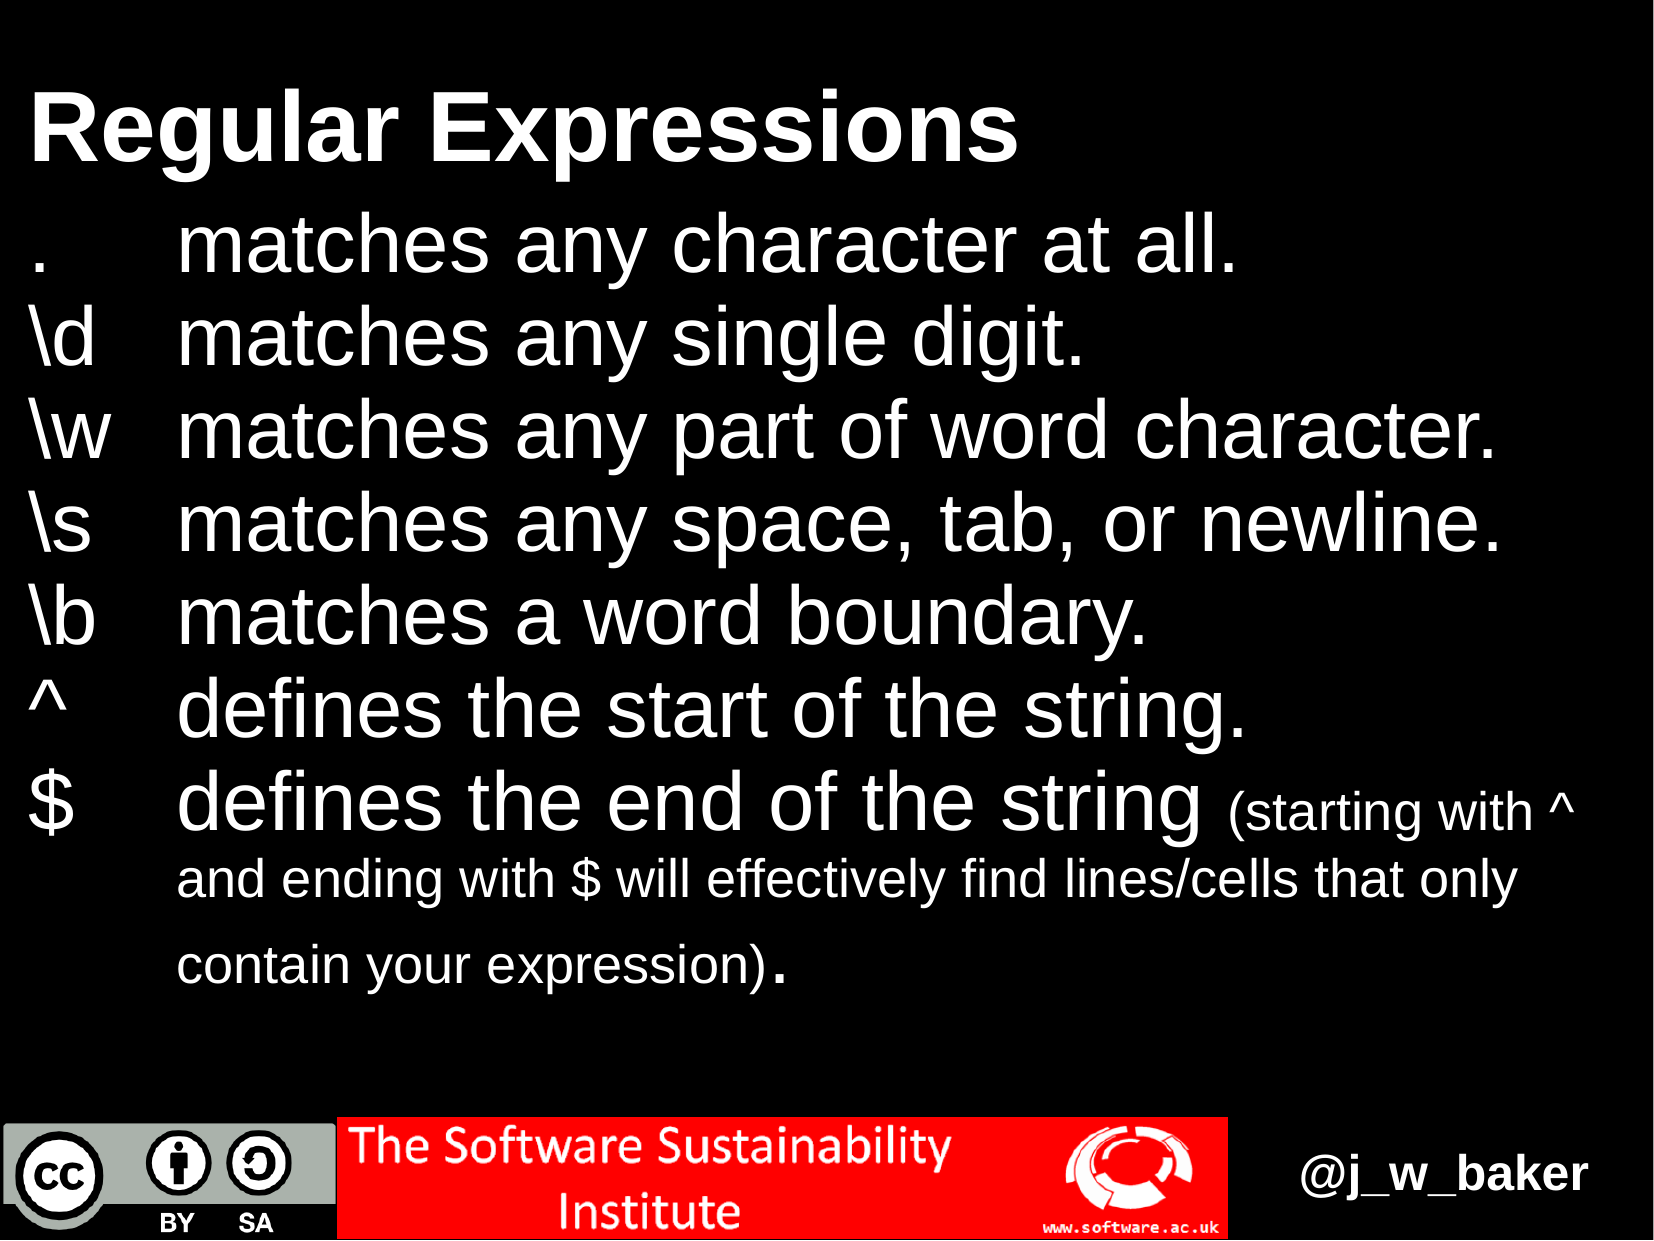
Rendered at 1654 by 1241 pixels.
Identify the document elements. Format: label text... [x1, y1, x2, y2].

picture [0, 1117, 1228, 1239]
text_box @j_w_baker [1266, 1085, 1622, 1241]
text_box Regular Expressions . matches any character at all. \d matches any single digit. \w matches any part of word character. \s matches any space, tab, or newline. \b matches a word boundary. ^ defines the start of the string. $ defines the end of the string (starting with ^ and ending with $ will effectively find lines/cells that only contain your expression). [28, 69, 1623, 1003]
